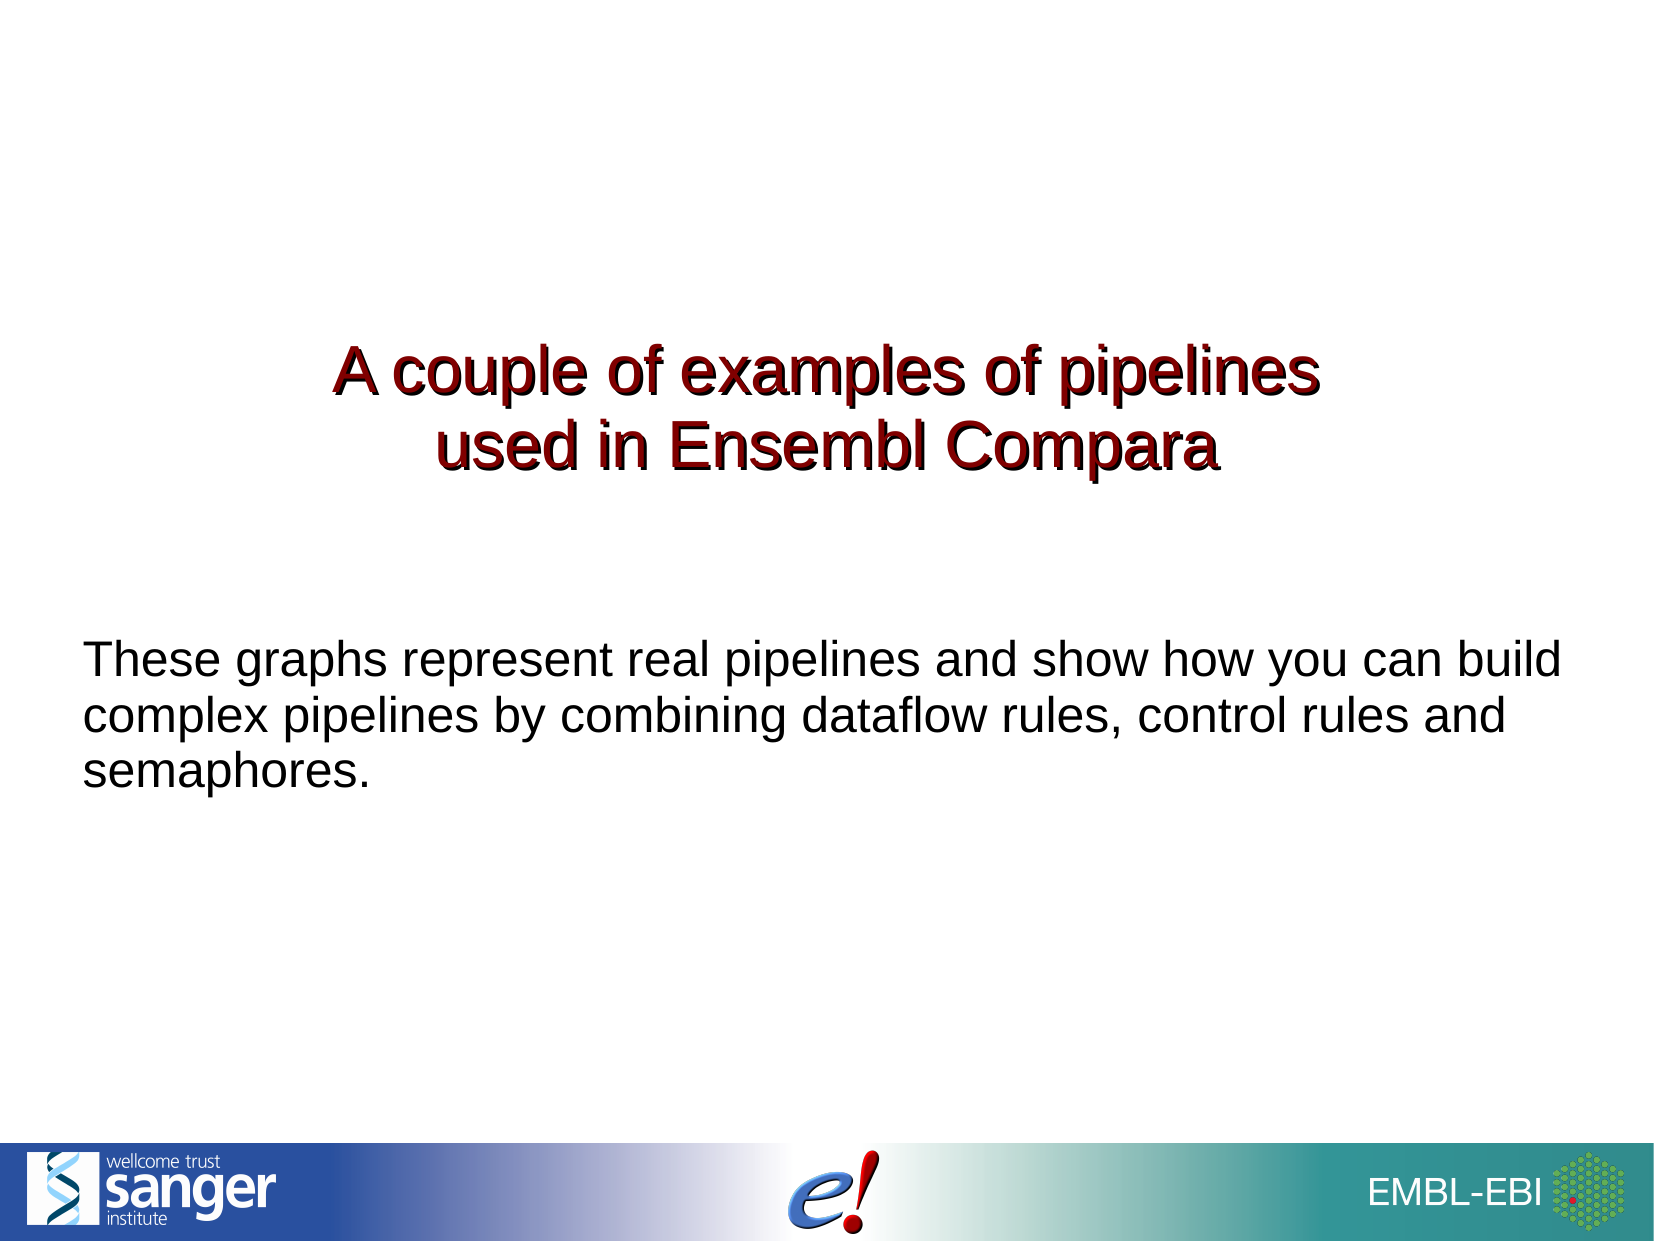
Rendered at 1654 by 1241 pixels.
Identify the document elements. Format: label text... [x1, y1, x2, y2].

picture [0, 1143, 1654, 1241]
subtitle A couple of examples of pipelines used in Ensembl Compara These graphs represent real pipelines and show how you can build complex pipelines by combining dataflow rules, control rules and semaphores. [82, 49, 1571, 1081]
